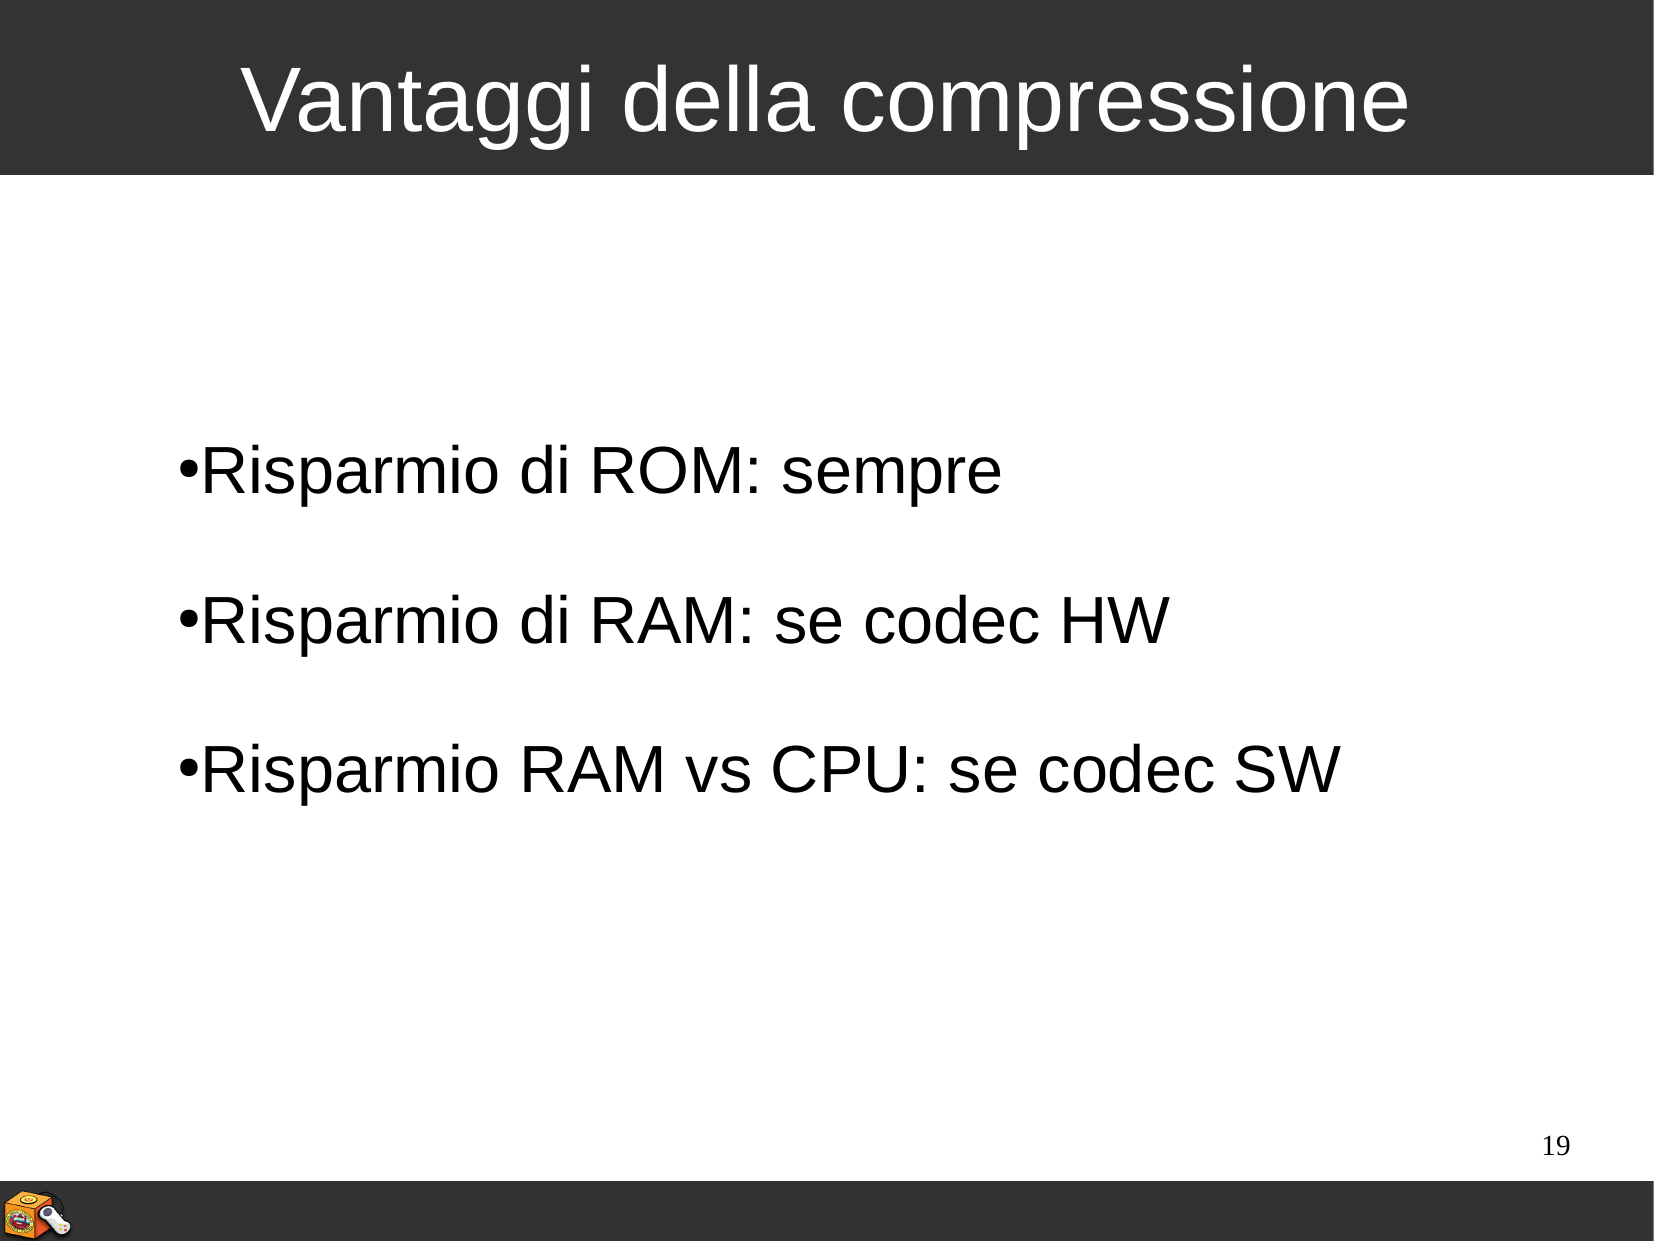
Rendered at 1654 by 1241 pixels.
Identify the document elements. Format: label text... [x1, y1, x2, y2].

picture [0, 1181, 1654, 1241]
subtitle Risparmio di ROM: sempre Risparmio di RAM: se codec HW Risparmio RAM vs CPU: se codec SW [177, 413, 1501, 827]
title Vantaggi della compressione [82, 3, 1571, 196]
picture [0, 0, 1654, 175]
